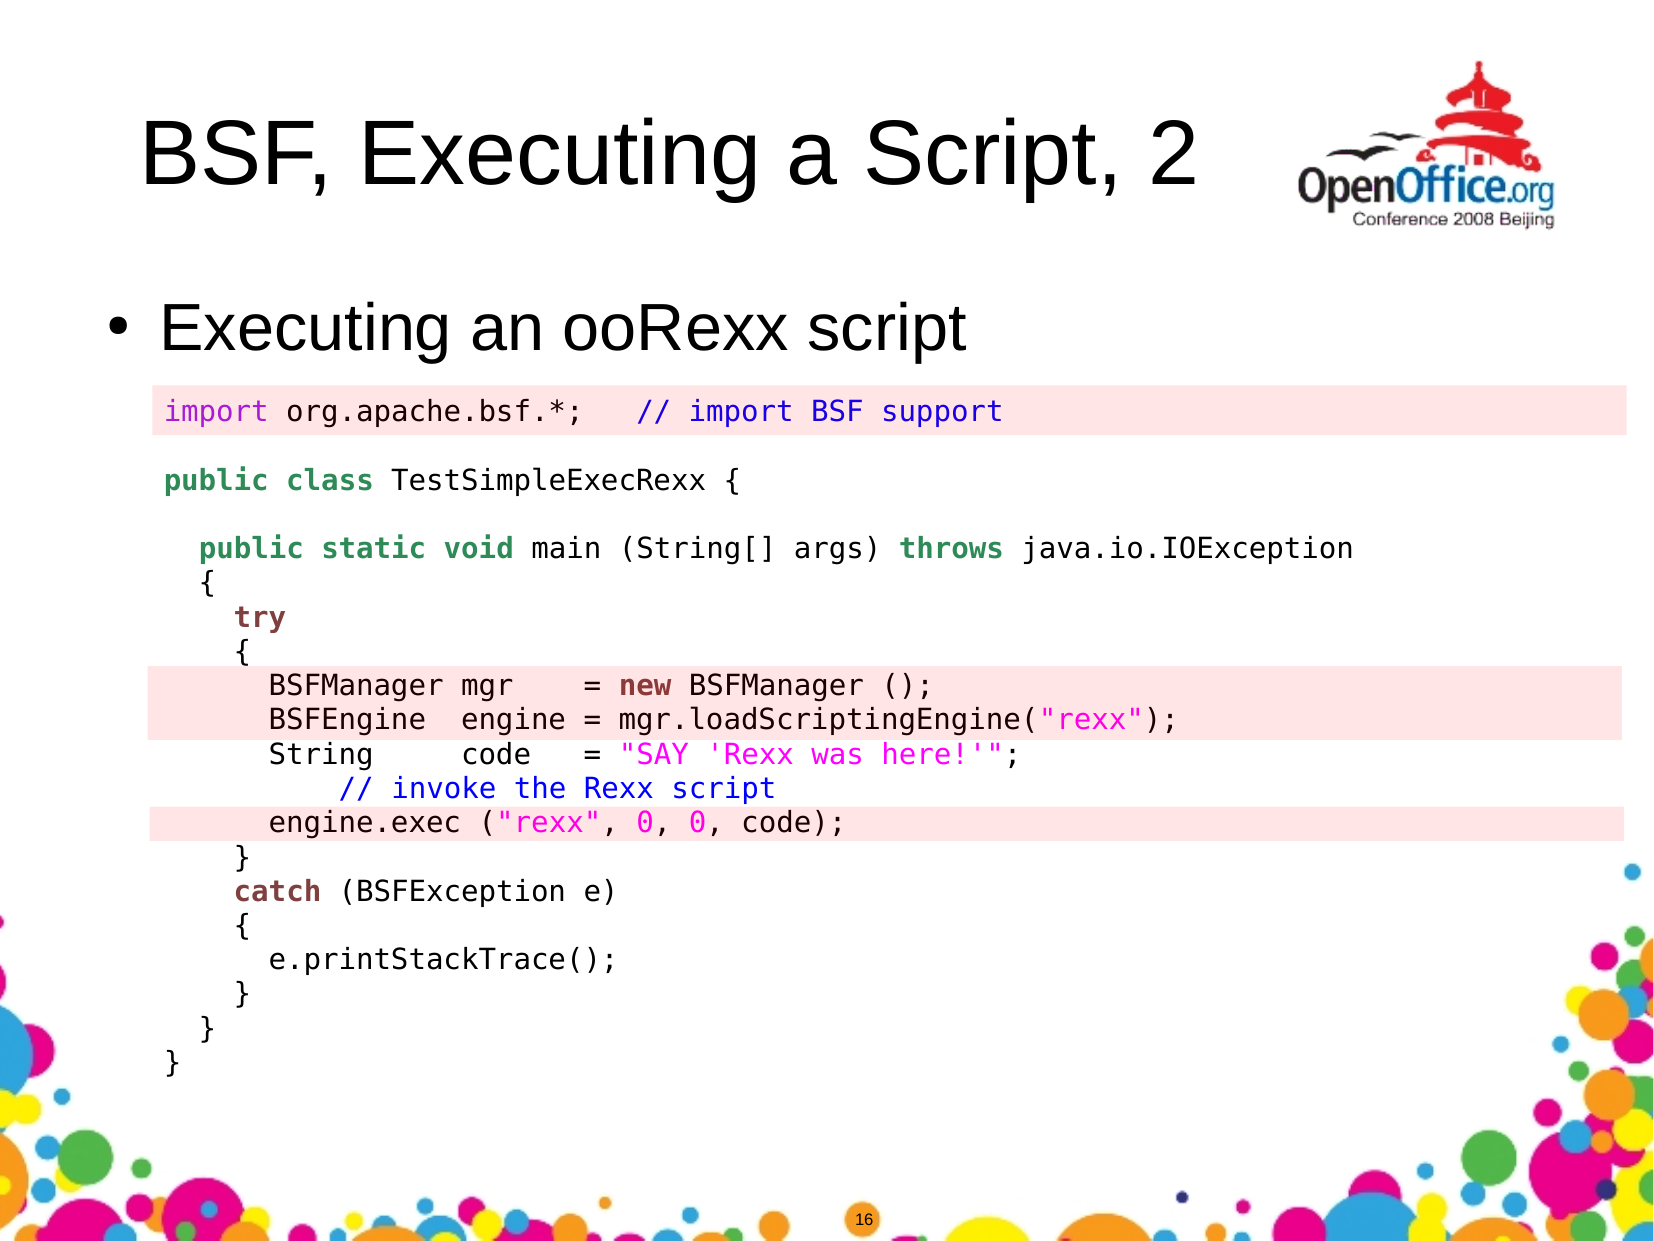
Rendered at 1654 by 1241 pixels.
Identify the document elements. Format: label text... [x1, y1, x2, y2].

text_box [147, 666, 1622, 740]
title BSF, Executing a Script, 2 [82, 56, 1258, 250]
picture [0, 810, 1654, 1241]
picture [1285, 51, 1569, 250]
list Executing an ooRexx script import org.apache.bsf.*; // import BSF support public class TestSimpleExecRexx { public static void main (String[] args) throws java.io.IOException { try { BSFManager mgr = new BSFManager (); BSFEngine engine = mgr.loadScriptingEngine("rexx"); String code = "SAY 'Rexx was here!'"; // invoke the Rexx script engine.exec ("rexx", 0, 0, code); } catch (BSFException e) { e.printStackTrace(); } } } [88, 290, 1654, 1094]
text_box [152, 385, 1627, 436]
text_box [149, 806, 1625, 841]
